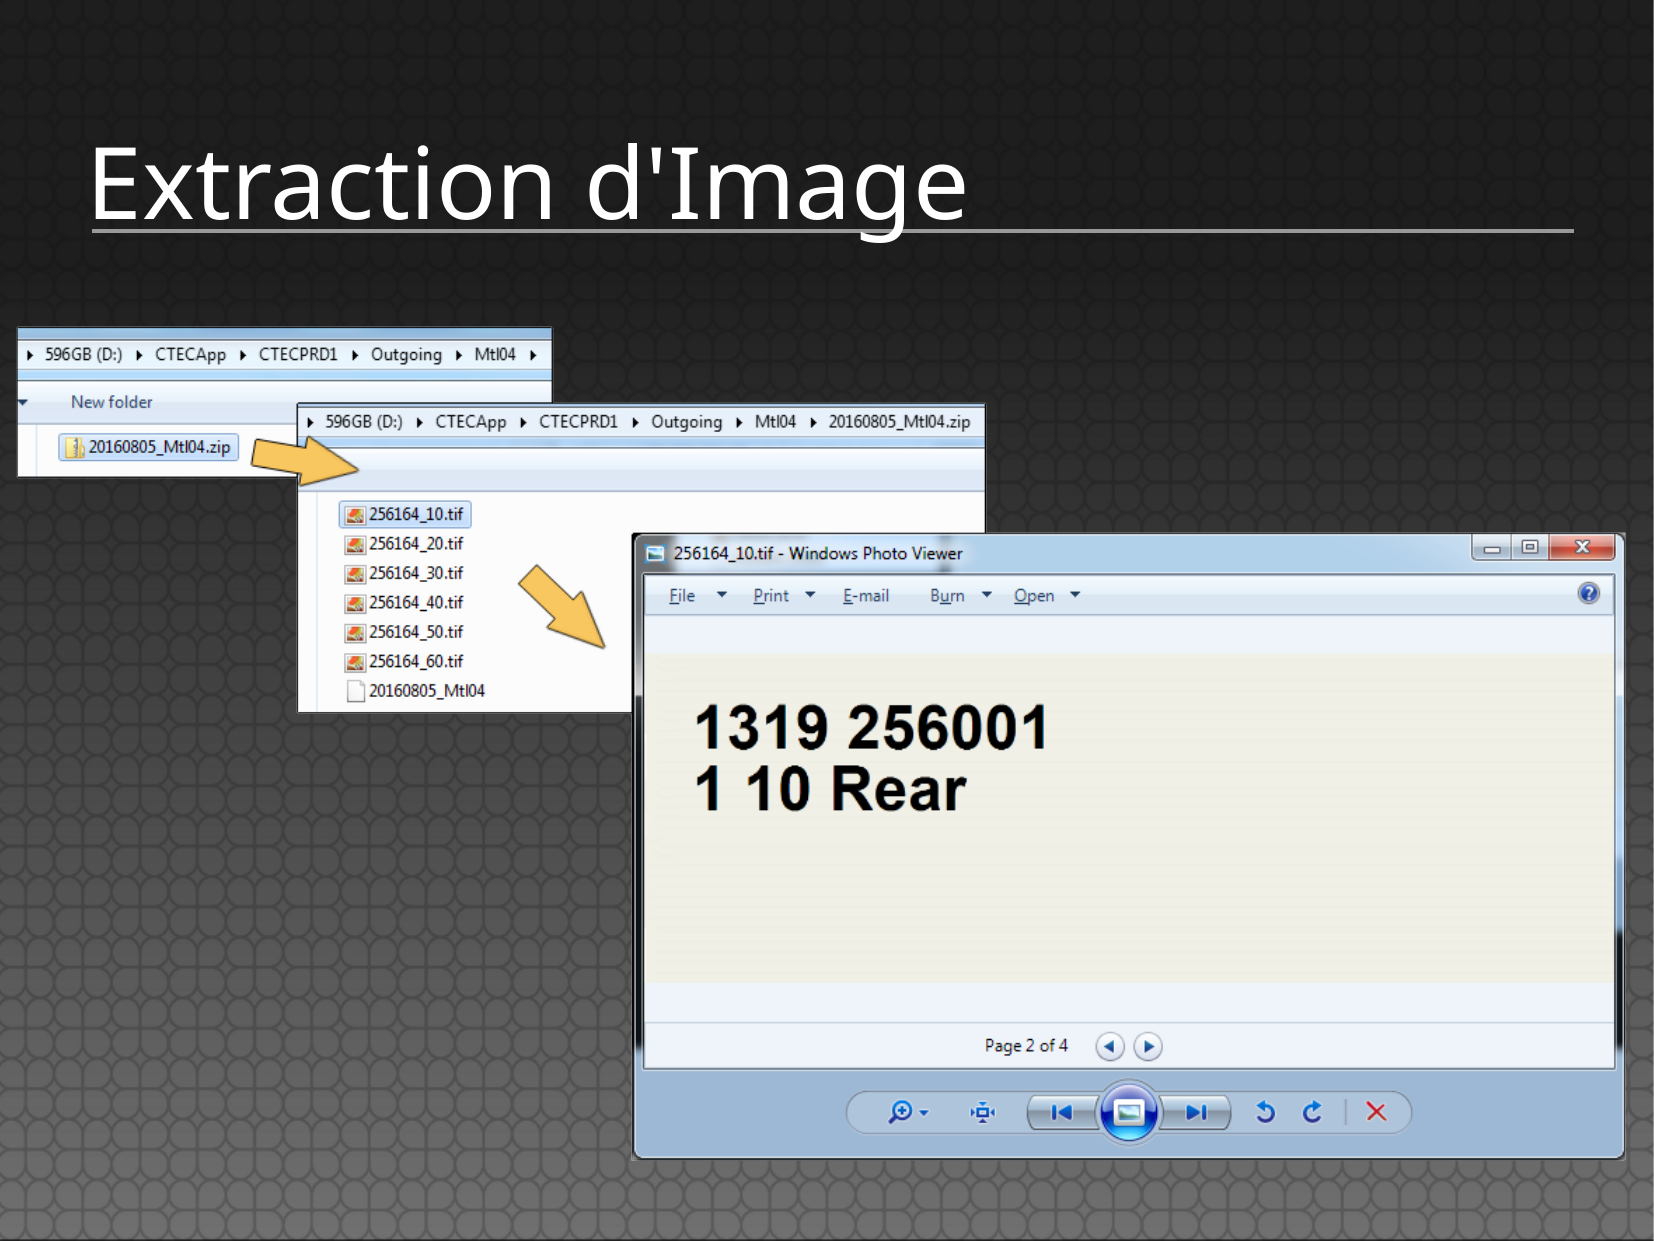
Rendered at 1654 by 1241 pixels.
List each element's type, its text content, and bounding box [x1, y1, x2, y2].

title Extraction d'Image [86, 112, 1576, 249]
picture [0, 0, 1654, 1241]
